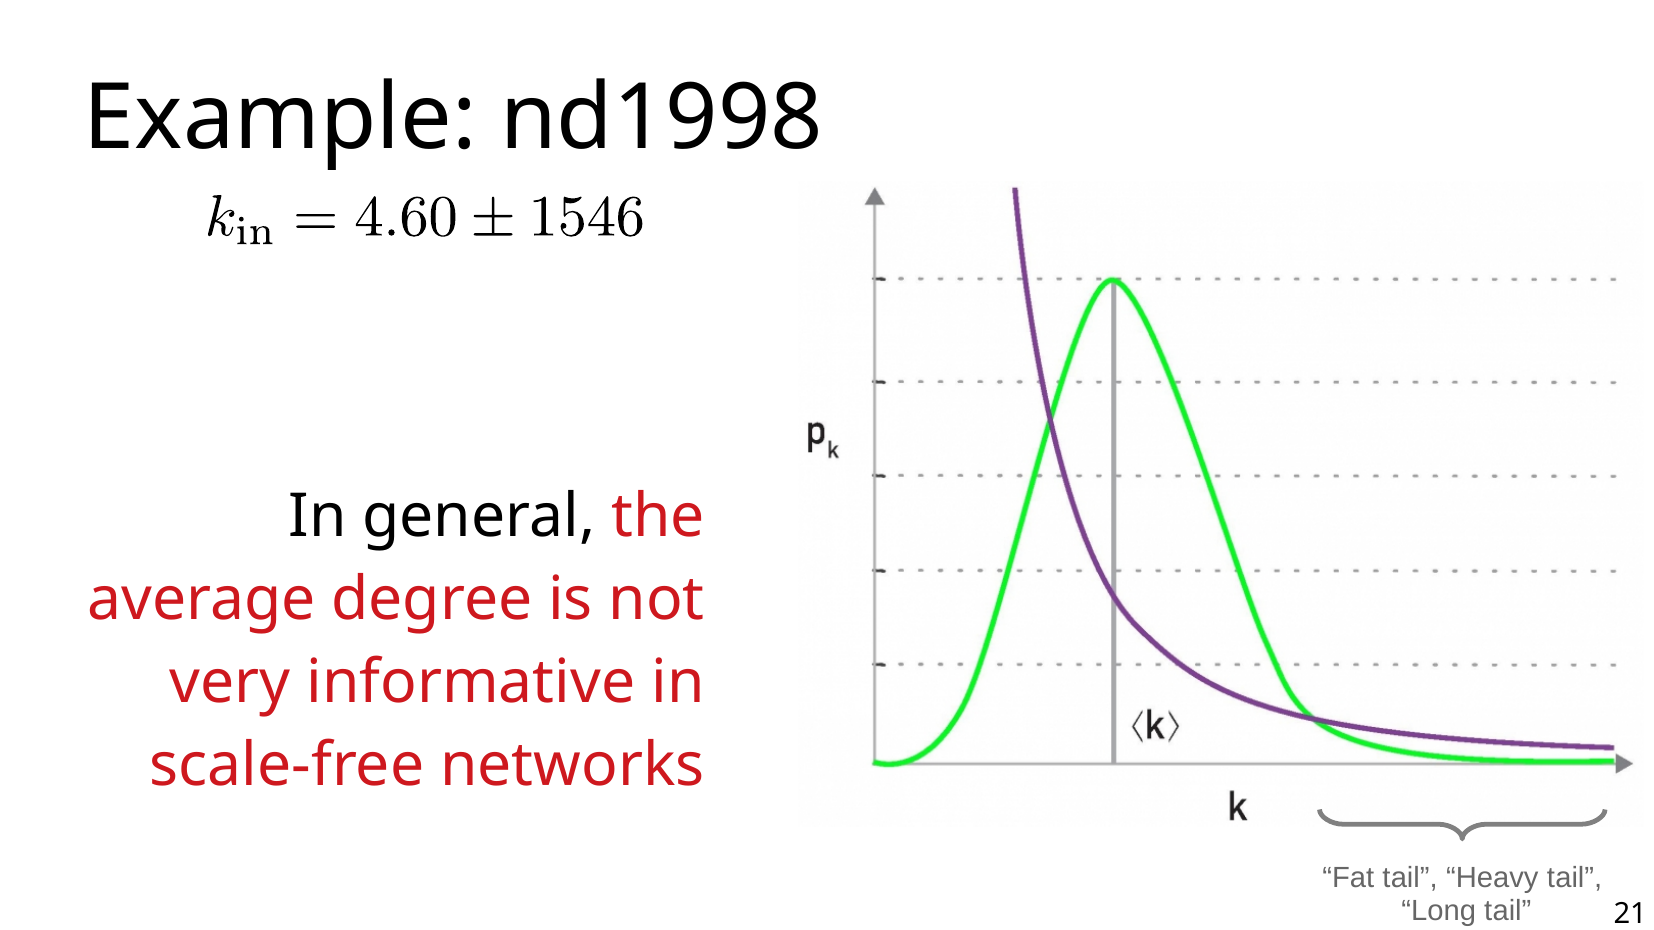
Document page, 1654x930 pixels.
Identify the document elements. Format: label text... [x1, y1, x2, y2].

picture [798, 181, 1644, 827]
text_box [204, 194, 646, 245]
text_box “Fat tail”, “Heavy tail”, “Long tail” [1305, 853, 1621, 930]
title Example: nd1998 [82, 1, 826, 225]
list In general, the average degree is not very informative in scale-free networks [82, 471, 706, 886]
